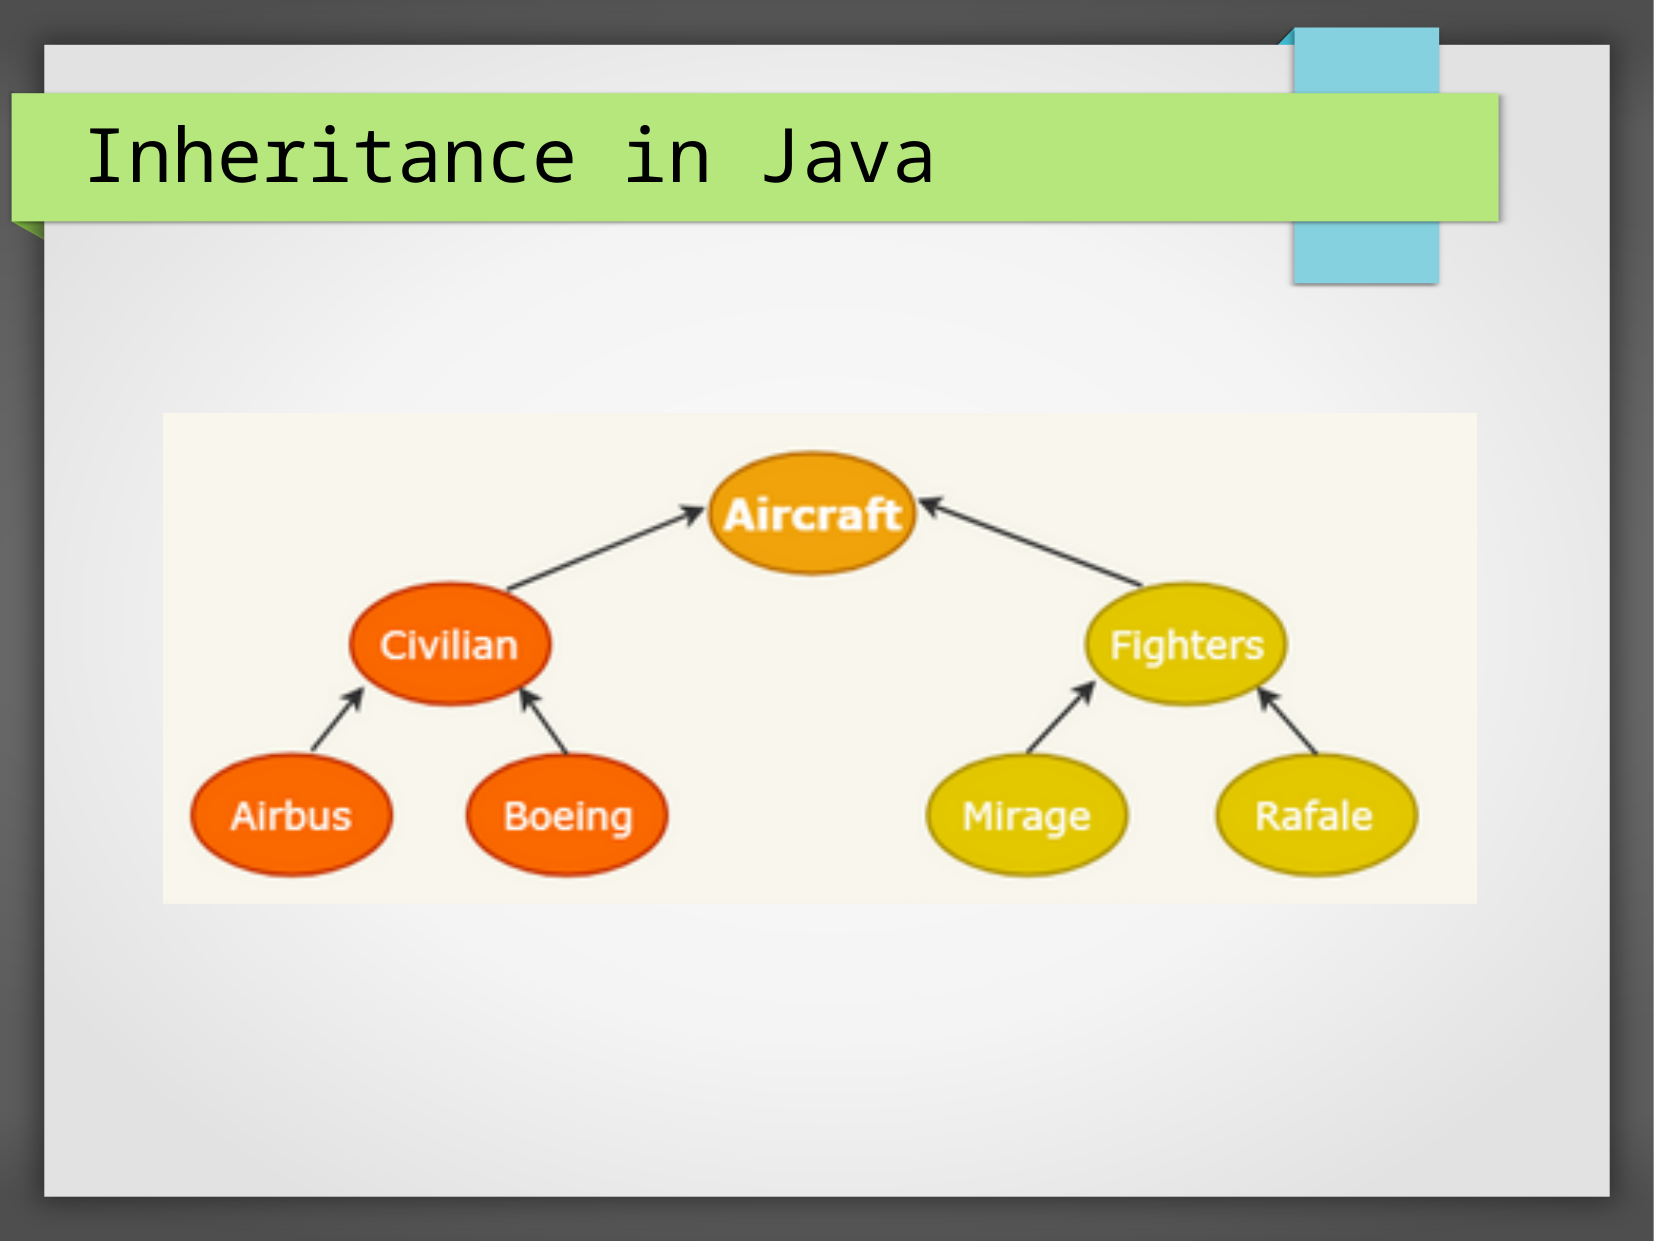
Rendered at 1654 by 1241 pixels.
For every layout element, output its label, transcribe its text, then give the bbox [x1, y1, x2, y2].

title Inheritance in Java [82, 94, 1264, 213]
picture [0, 0, 1654, 1241]
